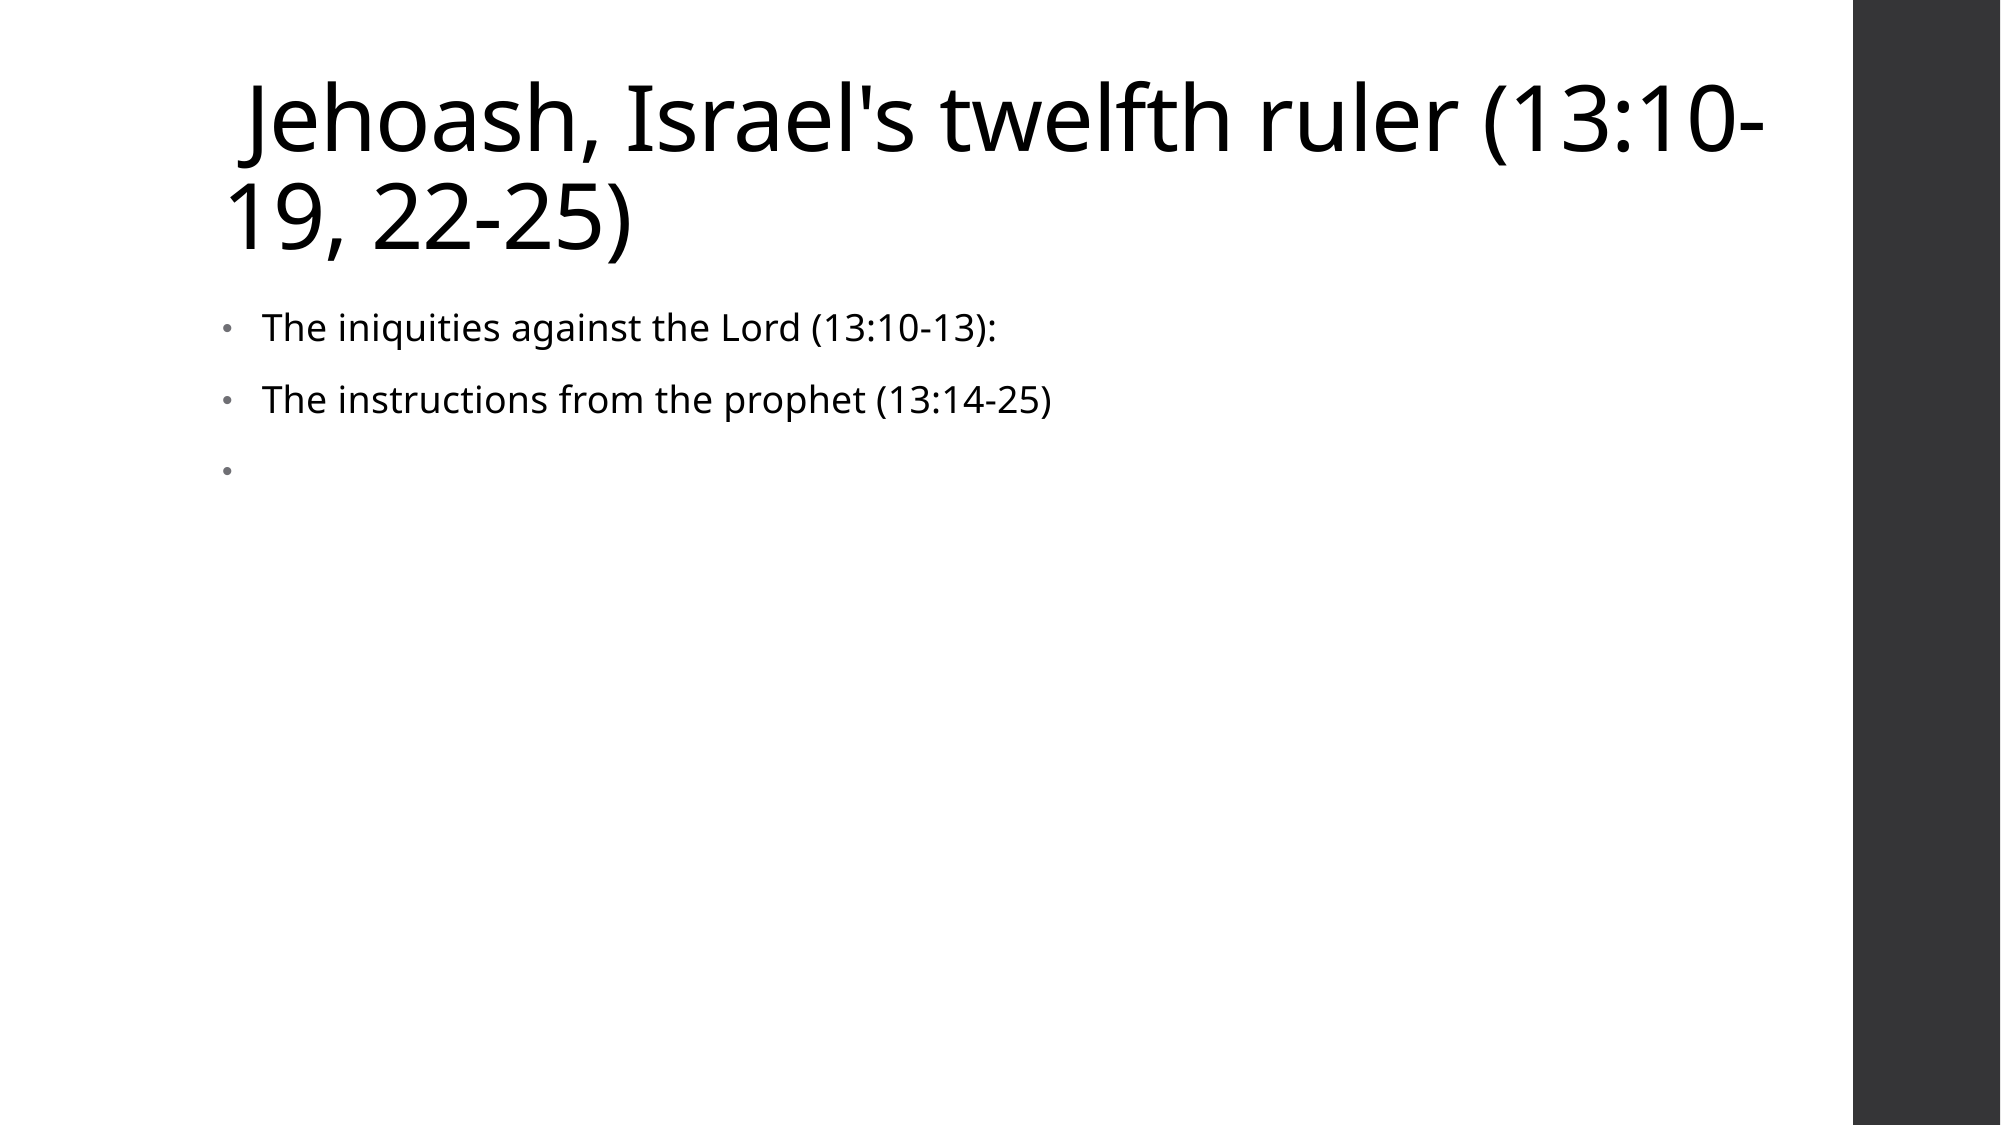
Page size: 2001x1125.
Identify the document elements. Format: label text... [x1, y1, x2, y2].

title Jehoash, Israel's twelfth ruler (13:10-19, 22-25) [206, 60, 1797, 278]
list The iniquities against the Lord (13:10-13): The instructions from the prophet (13:14-25) [206, 299, 1617, 1014]
